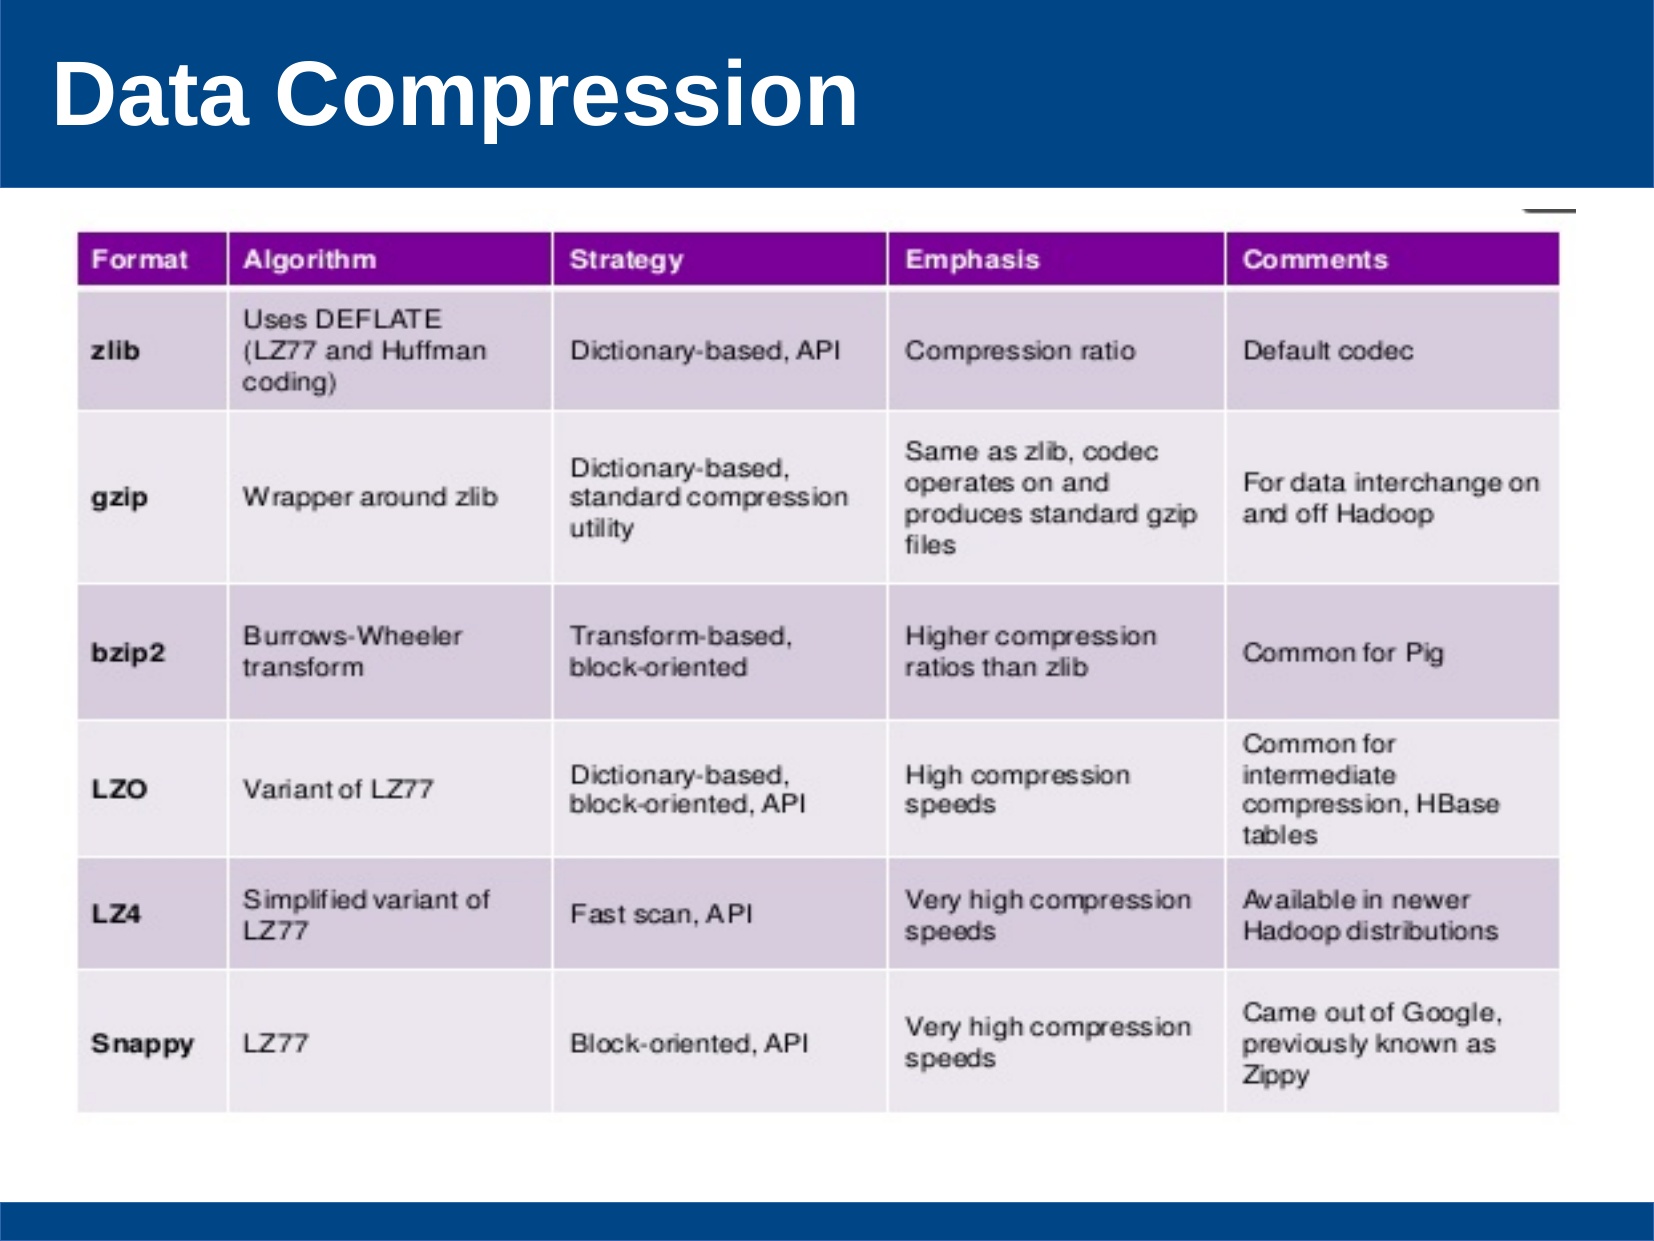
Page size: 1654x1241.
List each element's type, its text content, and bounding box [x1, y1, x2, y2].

picture [60, 209, 1576, 1126]
title Data Compression [0, 0, 1654, 188]
